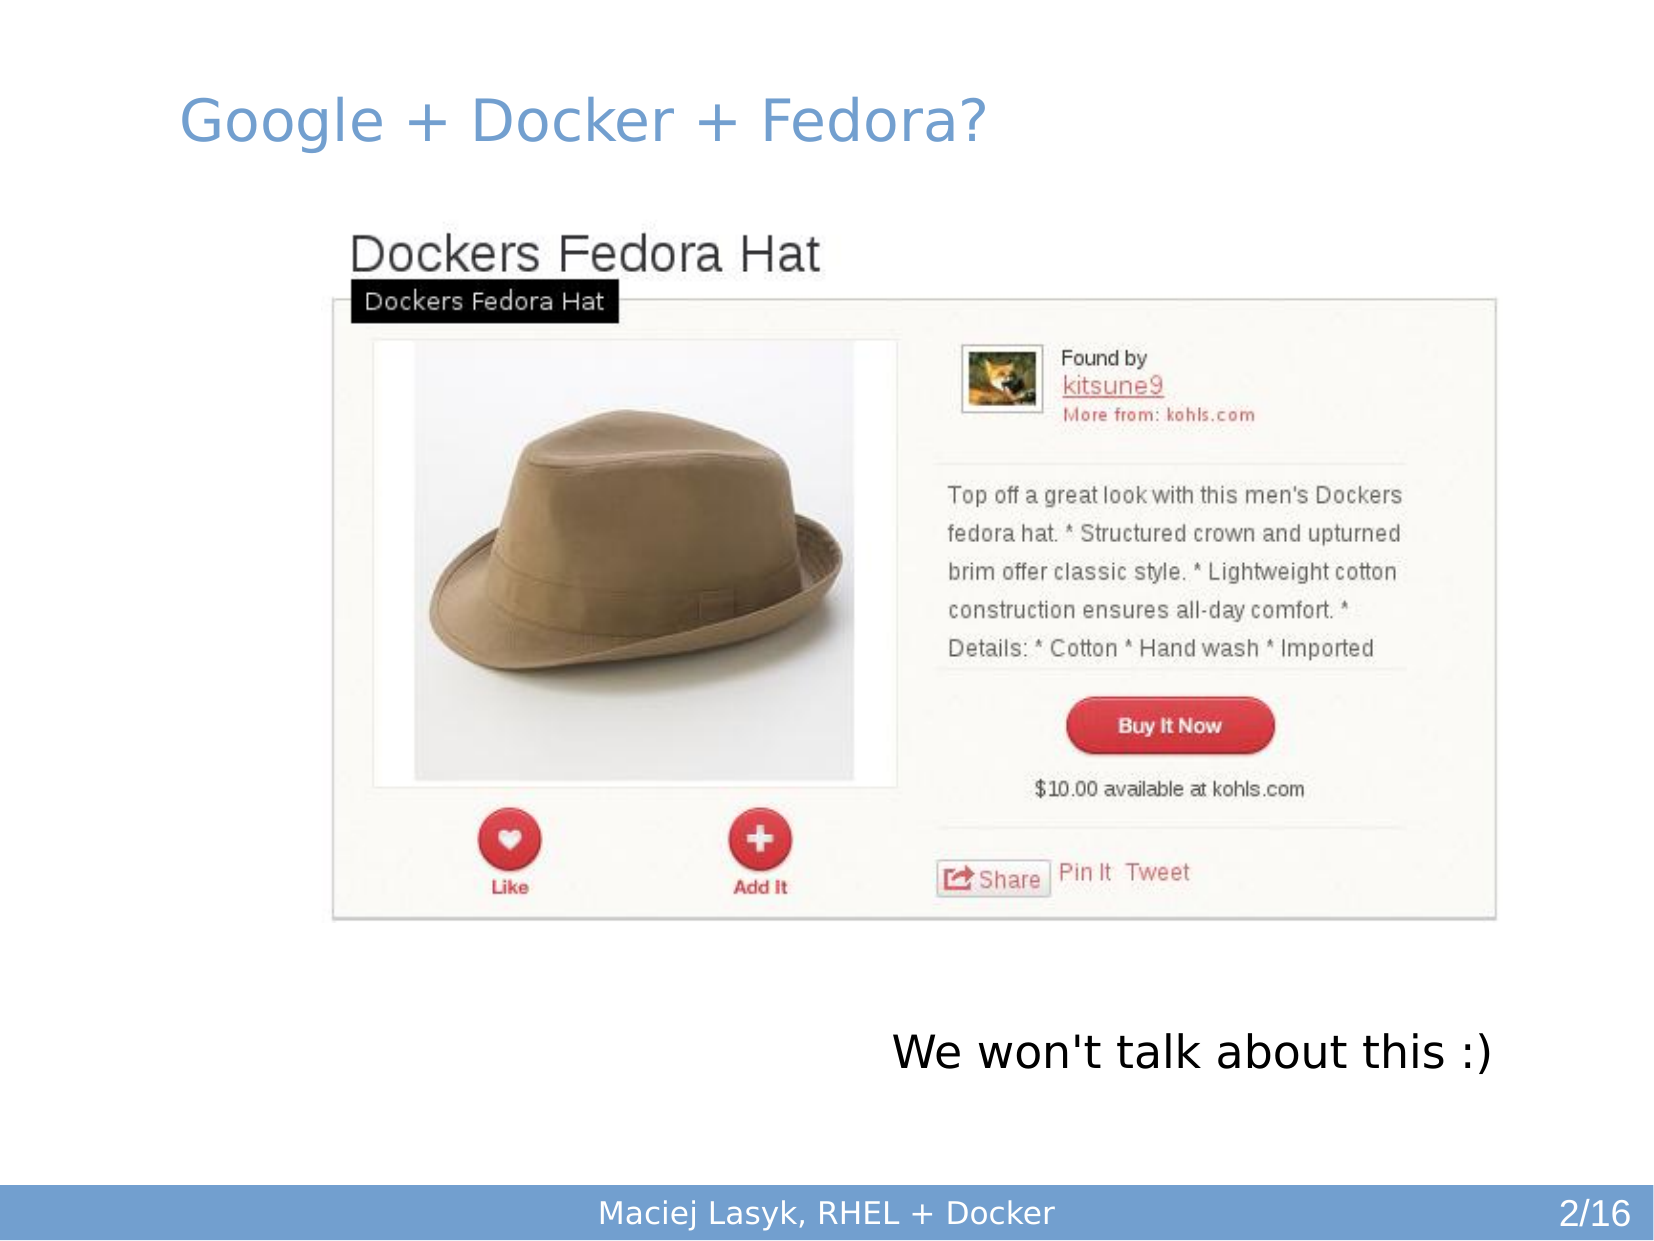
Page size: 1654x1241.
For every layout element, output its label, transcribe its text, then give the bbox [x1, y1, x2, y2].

text_box 2/16 [1533, 1185, 1647, 1241]
text_box [1647, 1185, 1654, 1241]
picture [321, 205, 1503, 923]
text_box Google + Docker + Fedora? [164, 79, 1005, 163]
text_box We won't talk about this :) [876, 1018, 1509, 1087]
text_box [0, 1185, 1533, 1241]
text_box Maciej Lasyk, RHEL + Docker [583, 1188, 1071, 1240]
